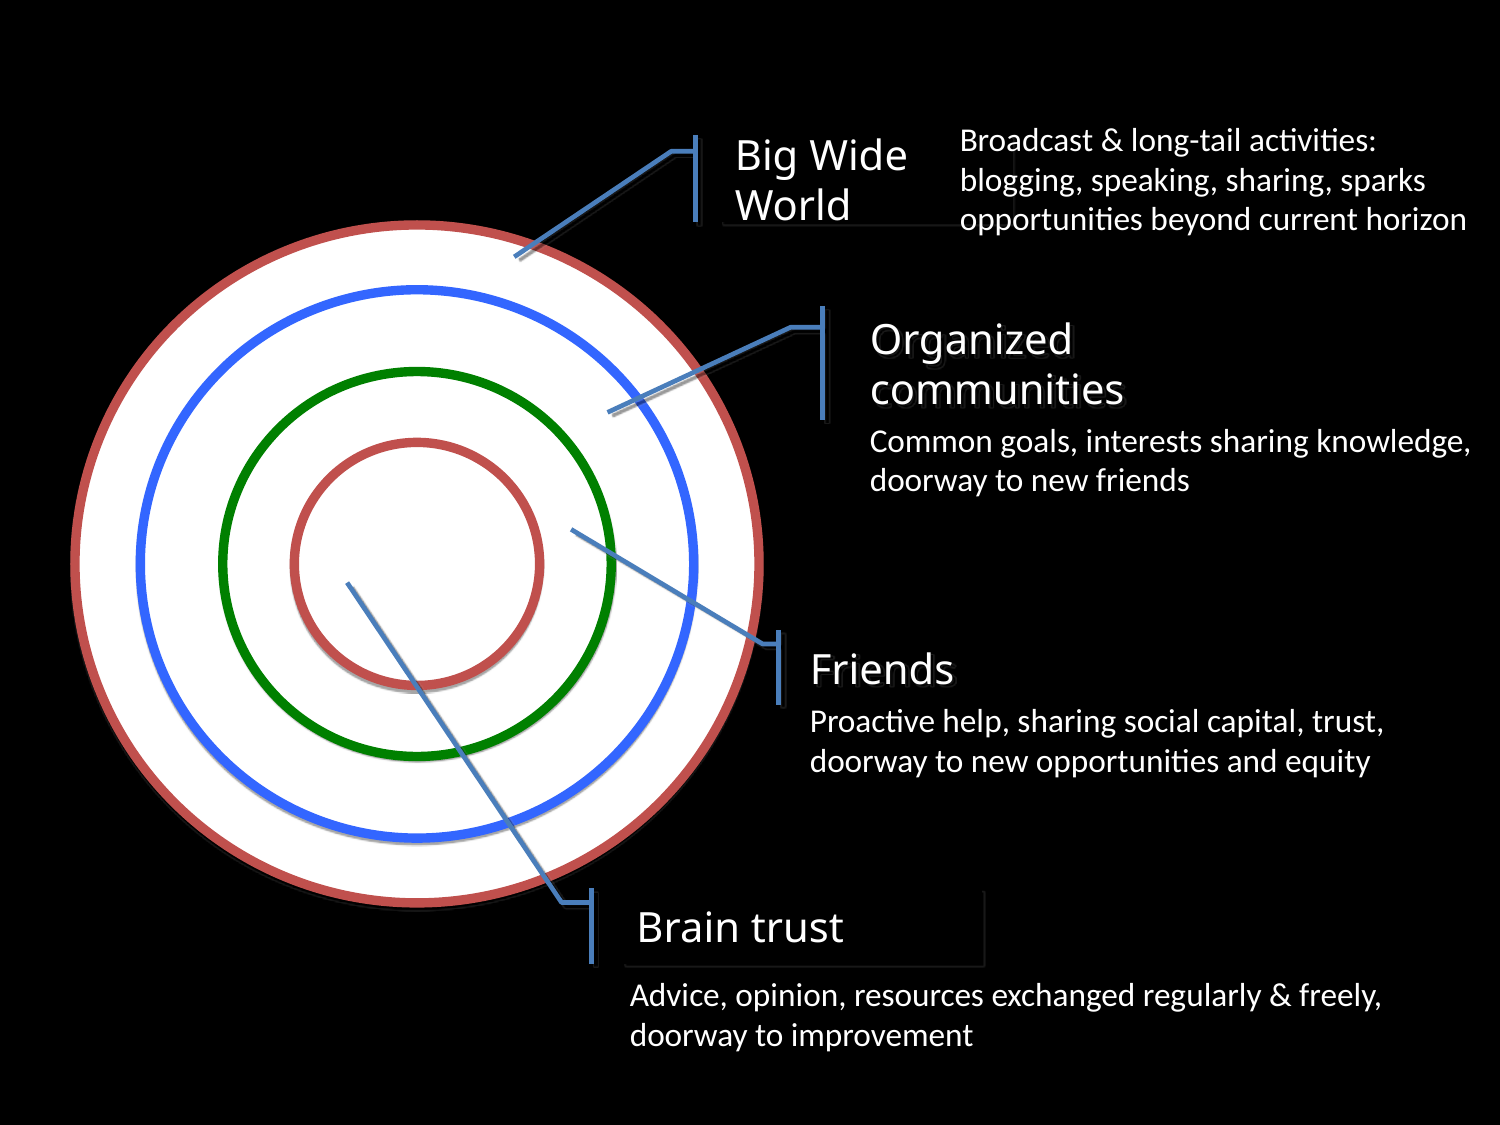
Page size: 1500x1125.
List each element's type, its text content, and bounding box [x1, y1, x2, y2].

text_box Organized communities [855, 306, 1242, 411]
text_box Common goals, interests sharing knowledge, doorway to new friends [854, 411, 1500, 506]
text_box Brain trust [622, 888, 982, 964]
text_box [74, 224, 760, 903]
text_box Proactive help, sharing social capital, trust, doorway to new opportunities and equity [794, 691, 1440, 787]
text_box Advice, opinion, resources exchanged regularly & freely, doorway to improvement [614, 966, 1500, 1061]
text_box Friends [795, 630, 990, 691]
text_box Broadcast & long-tail activities: blogging, speaking, sharing, sparks opportunities beyond current horizon [945, 110, 1500, 245]
text_box Big Wide World [720, 135, 945, 222]
